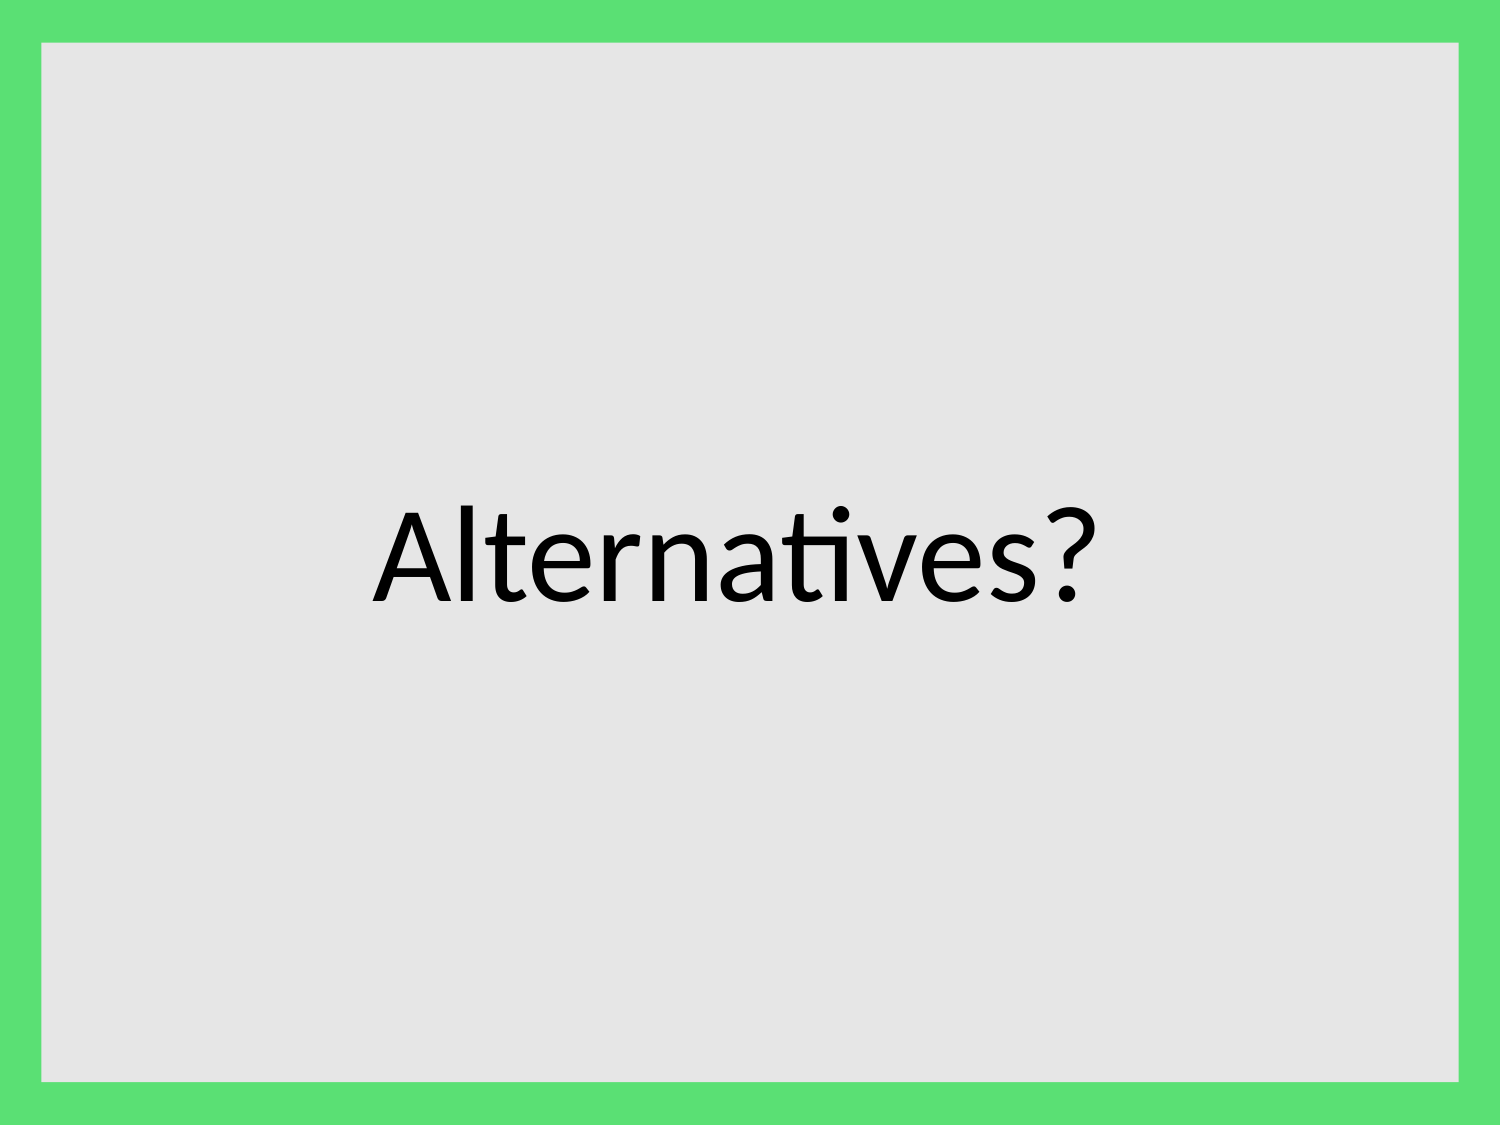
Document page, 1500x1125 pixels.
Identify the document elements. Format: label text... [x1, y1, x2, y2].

text_box [41, 42, 1459, 1083]
text_box Alternatives? [41, 456, 1436, 636]
